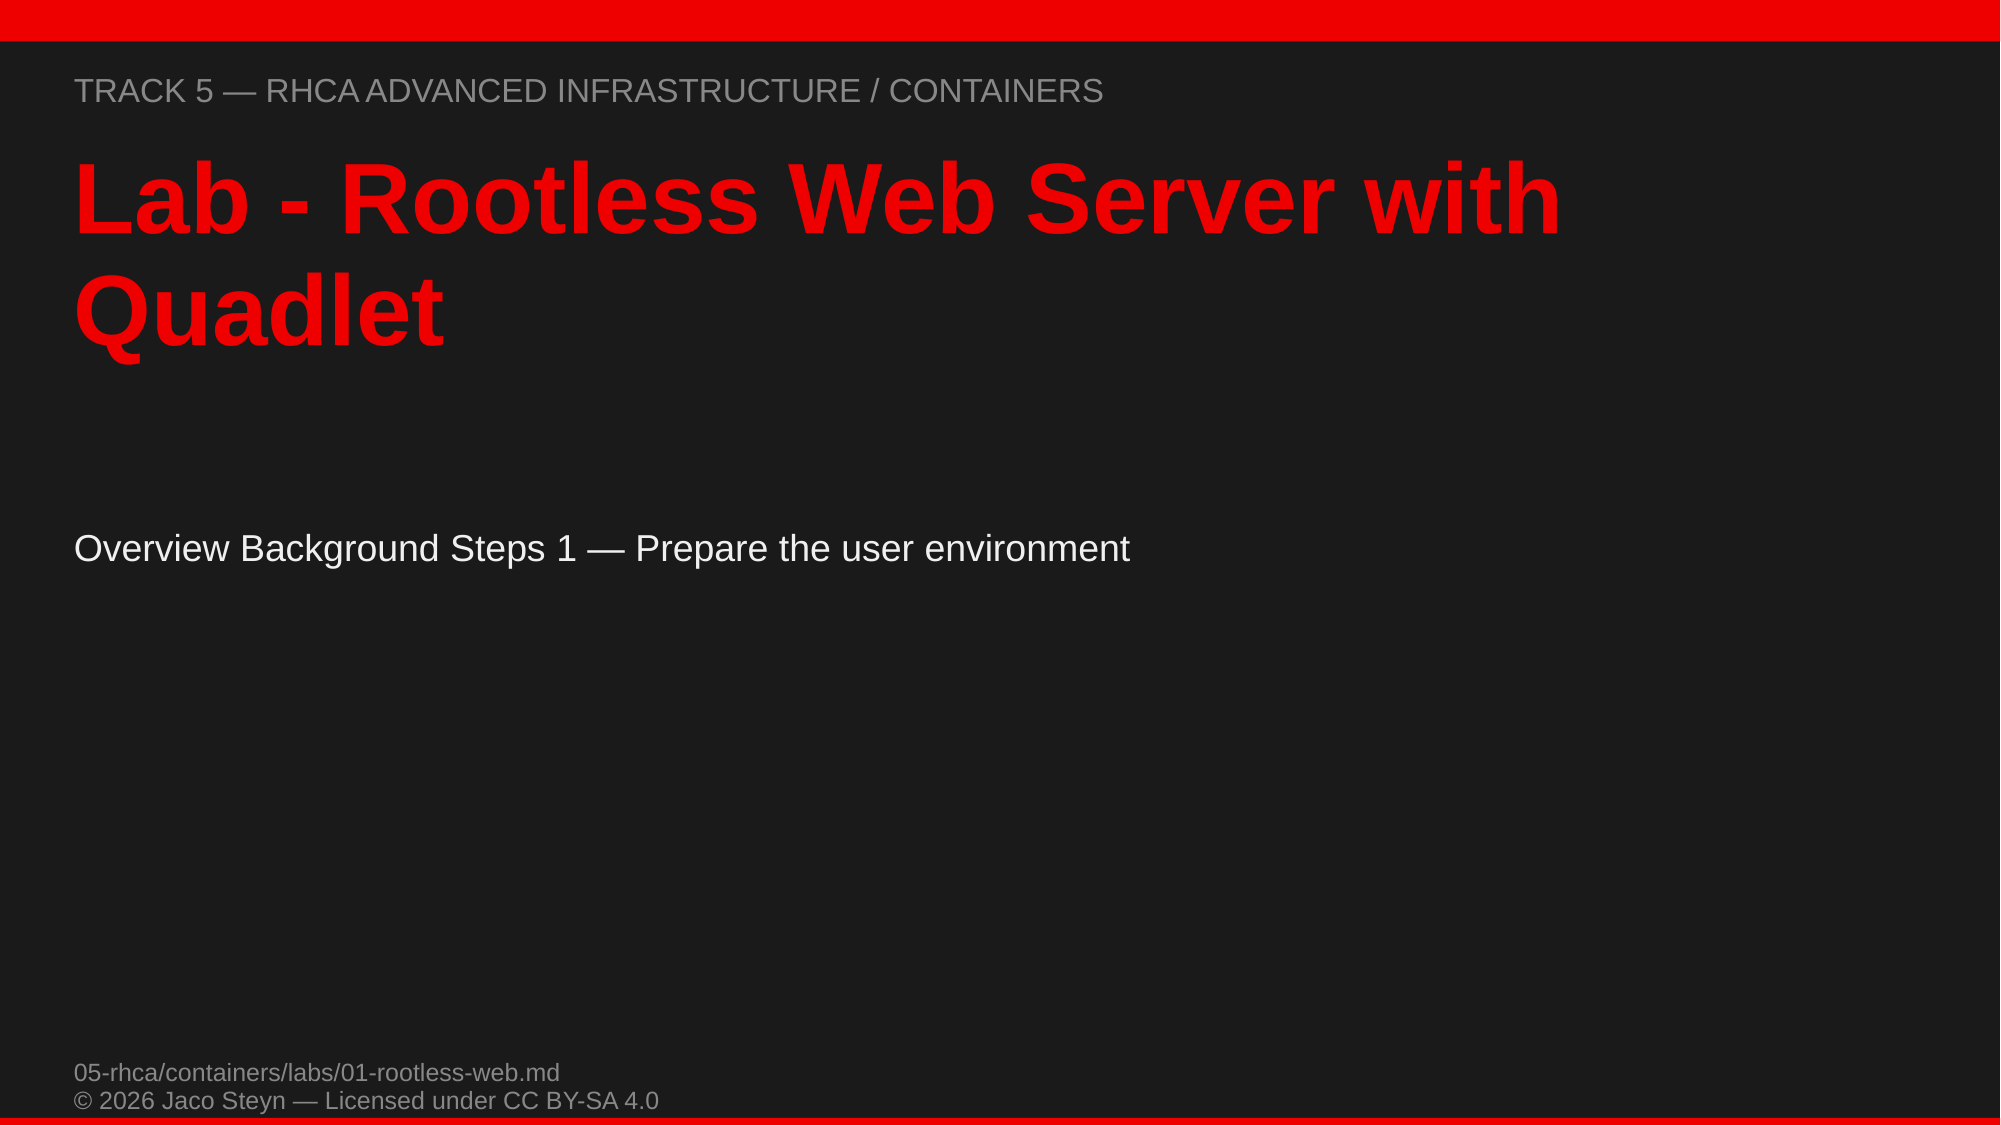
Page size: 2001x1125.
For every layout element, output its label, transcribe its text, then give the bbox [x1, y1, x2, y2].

text_box Overview Background Steps 1 — Prepare the user environment [59, 519, 1942, 727]
text_box TRACK 5 — RHCA ADVANCED INFRASTRUCTURE / CONTAINERS [59, 64, 1942, 119]
text_box [0, 0, 2001, 42]
text_box 05-rhca/containers/labs/01-rootless-web.md © 2026 Jaco Steyn — Licensed under CC BY-SA 4.0 [59, 1051, 1942, 1111]
text_box [0, 1117, 2001, 1125]
text_box Lab - Rootless Web Server with Quadlet [59, 135, 1942, 461]
